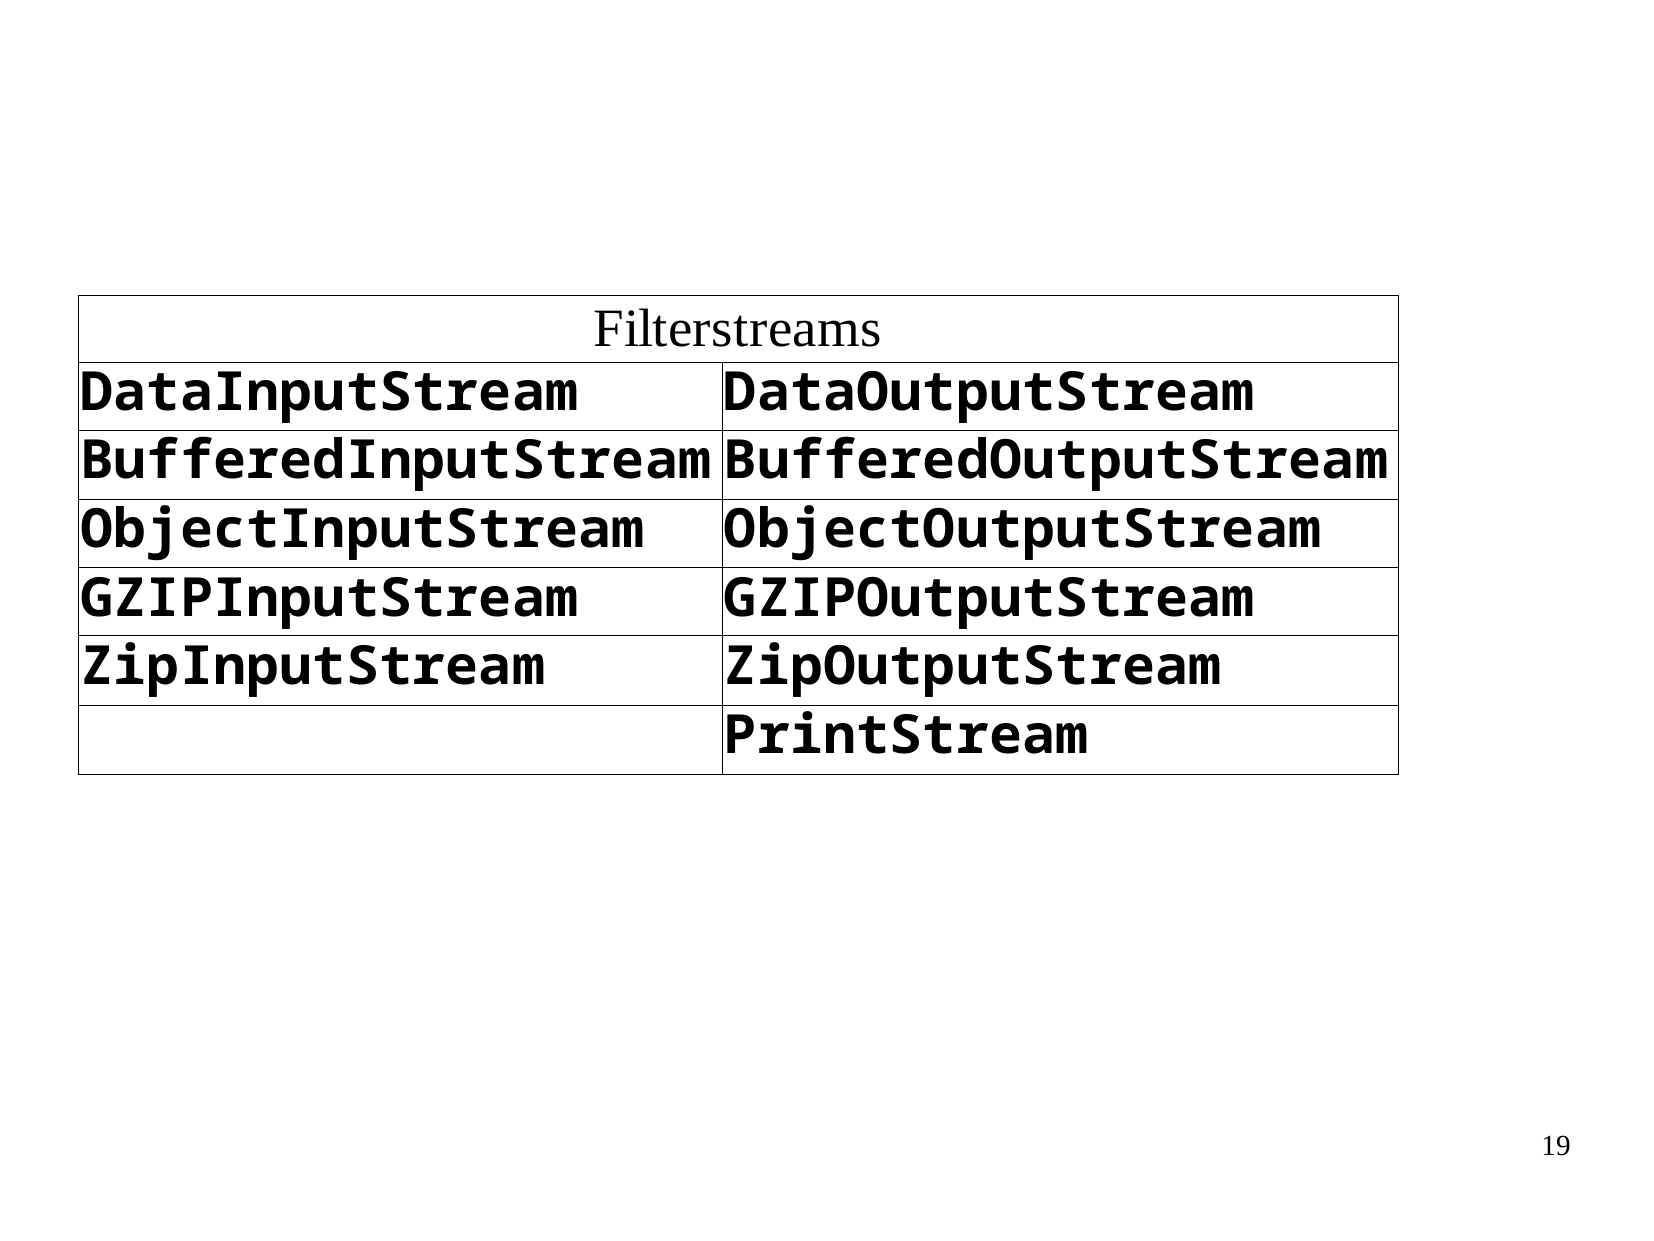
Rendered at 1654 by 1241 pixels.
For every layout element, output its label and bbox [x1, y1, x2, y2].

chart [78, 295, 1536, 1119]
